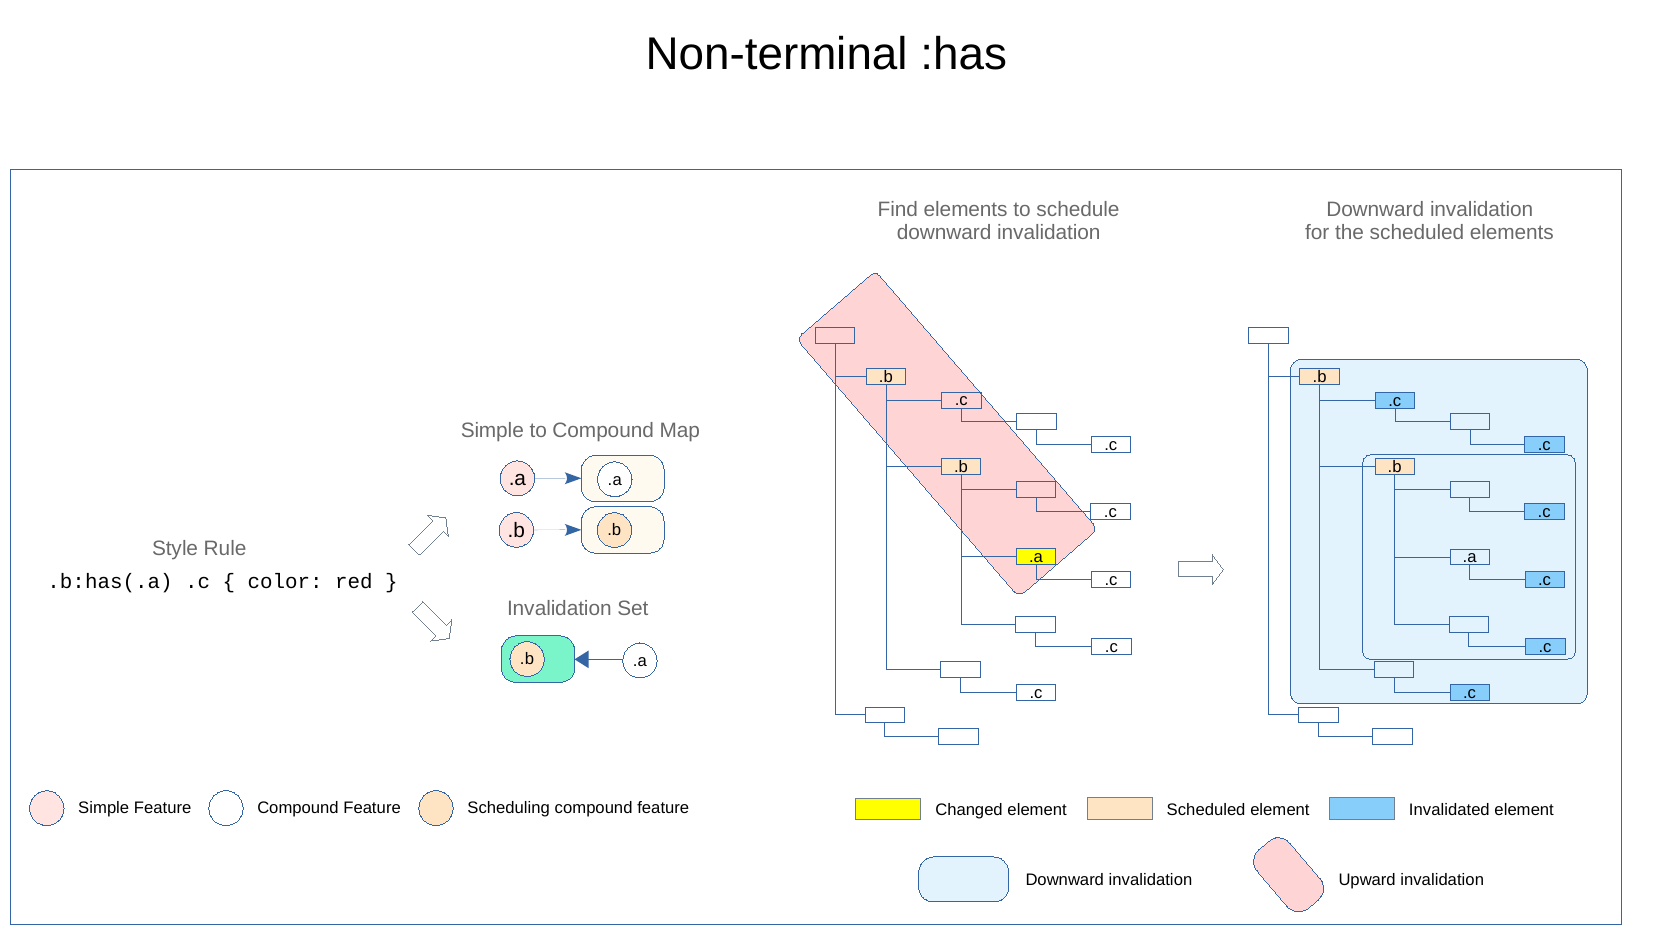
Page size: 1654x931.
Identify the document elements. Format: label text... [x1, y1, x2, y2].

text_box [10, 169, 1622, 925]
text_box Non-terminal :has [0, 20, 1654, 91]
